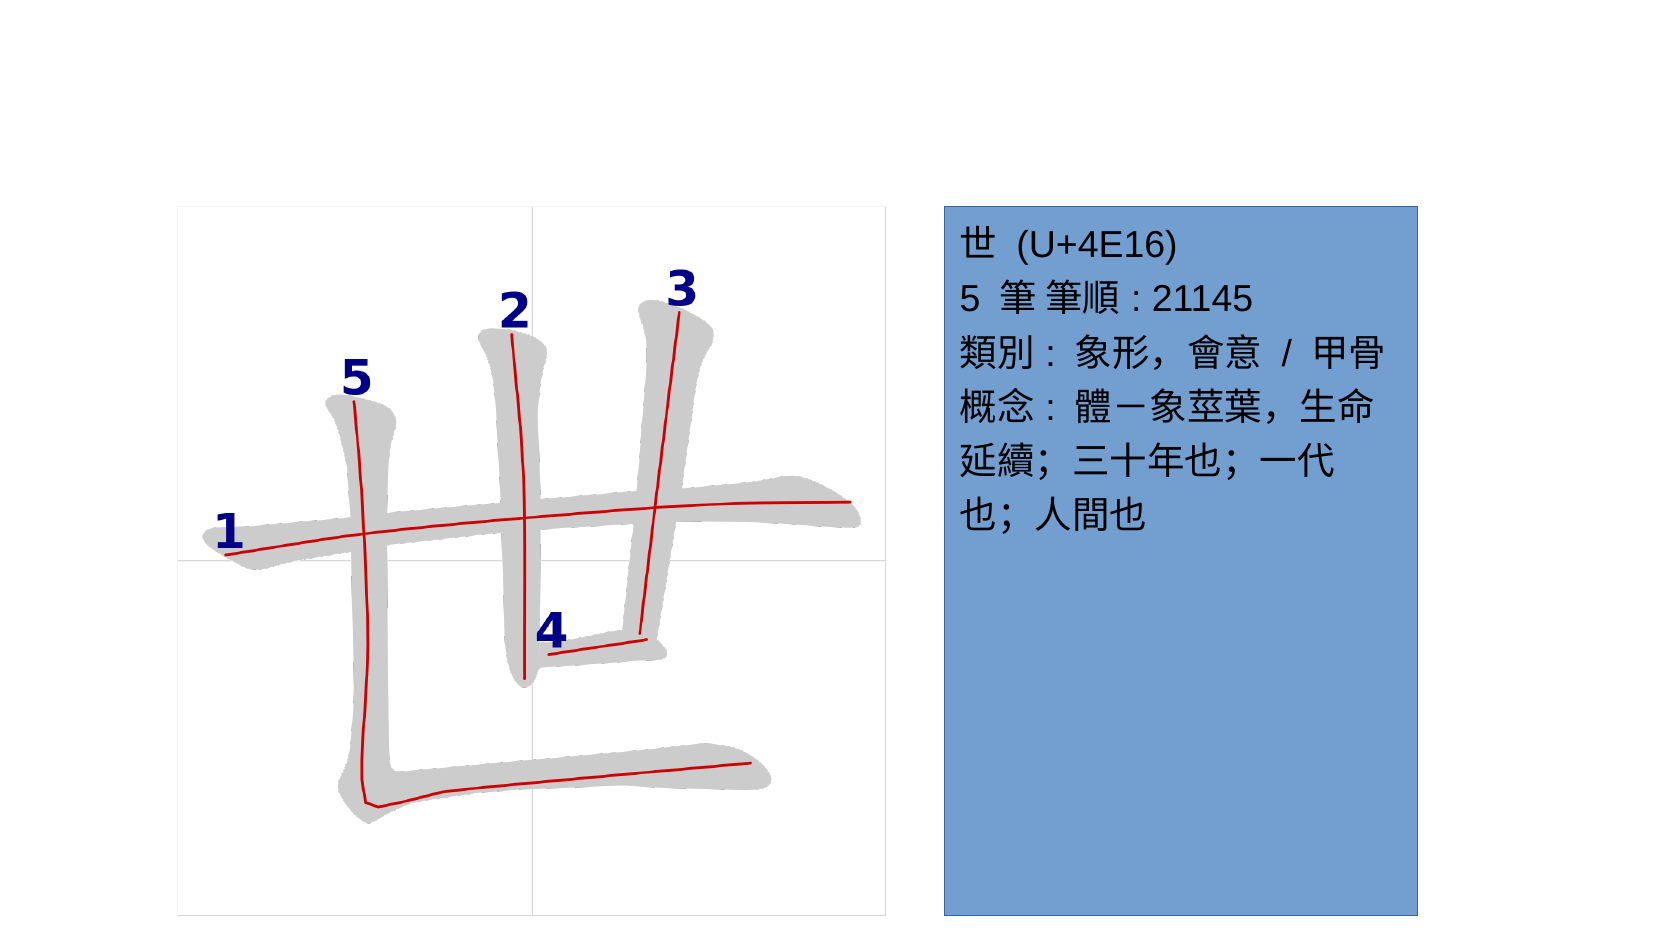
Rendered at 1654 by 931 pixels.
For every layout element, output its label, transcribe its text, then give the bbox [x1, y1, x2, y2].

picture [177, 206, 886, 916]
text_box 世 (U+4E16) 5 筆 筆順: 21145 類別: 象形，會意 / 甲骨 概念: 體－象莖葉，生命延續；三十年也；一代也；人間也 [944, 206, 1418, 916]
